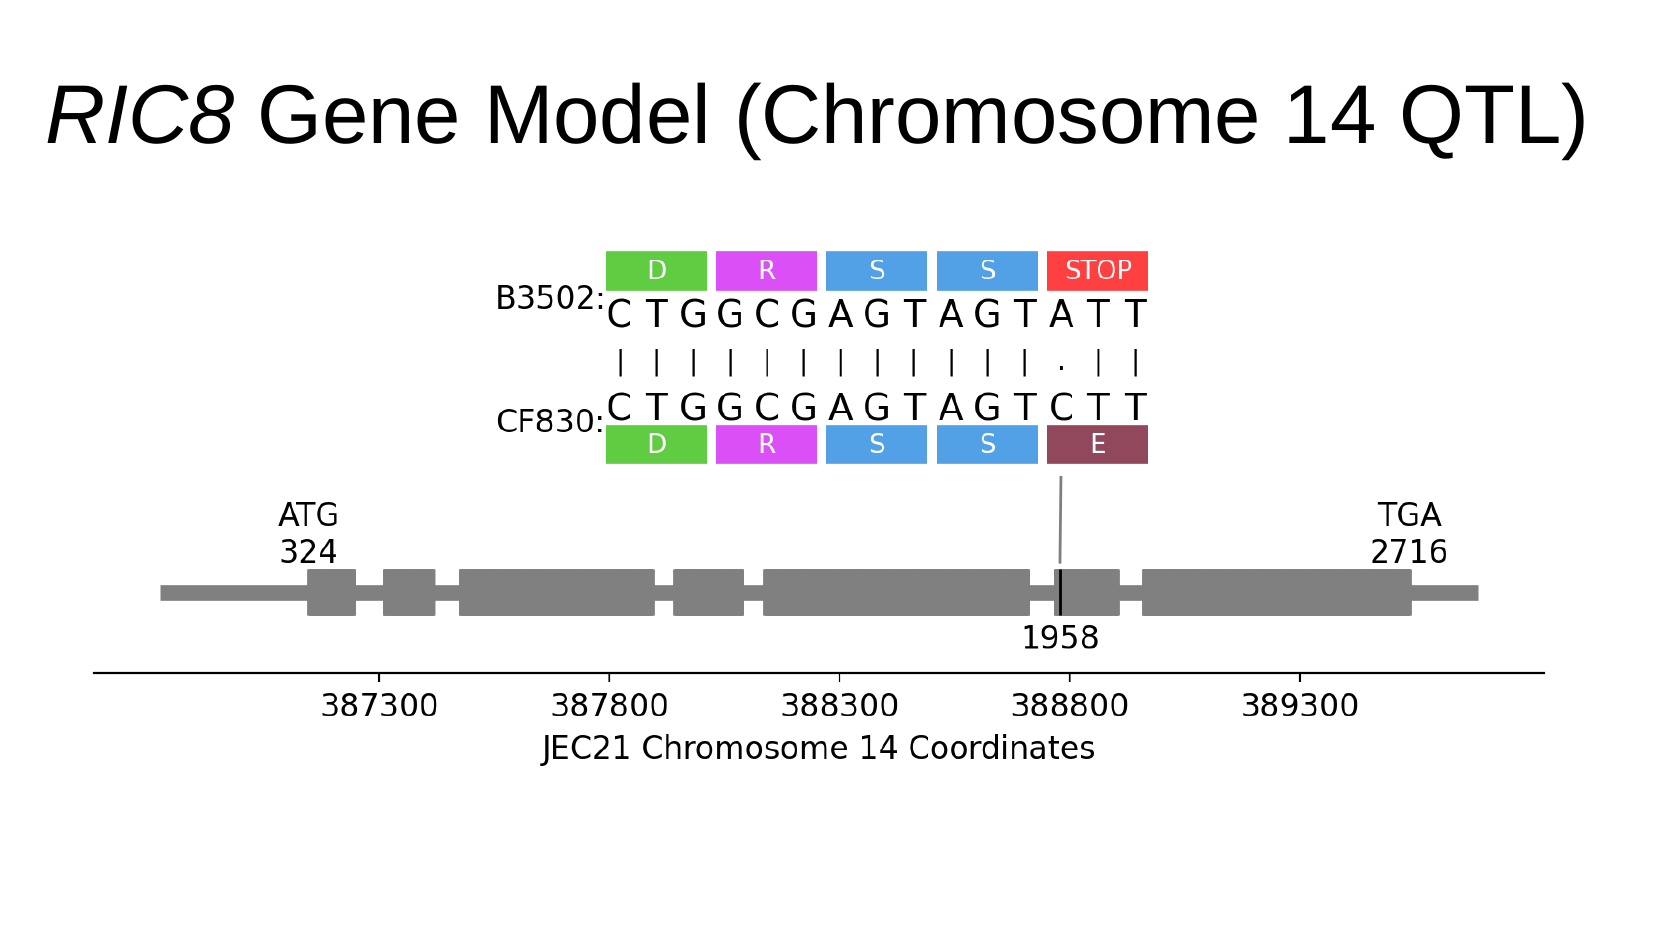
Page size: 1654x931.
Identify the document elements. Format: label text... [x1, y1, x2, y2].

title RIC8 Gene Model (Chromosome 14 QTL) [0, 12, 1636, 218]
picture [75, 227, 1561, 783]
